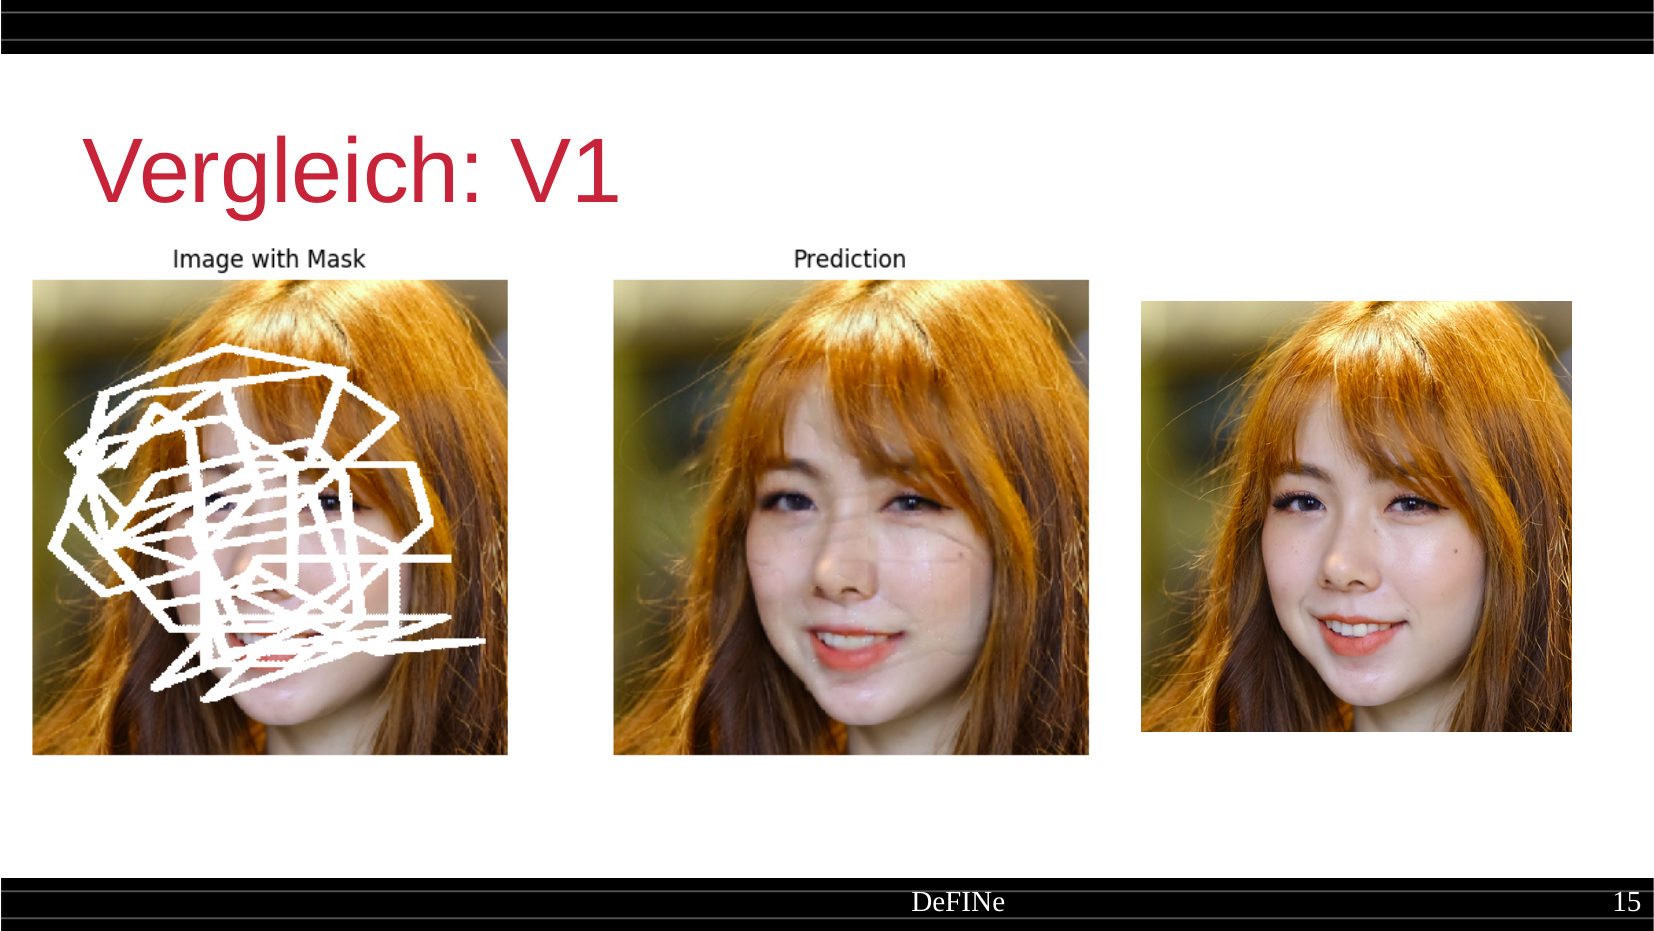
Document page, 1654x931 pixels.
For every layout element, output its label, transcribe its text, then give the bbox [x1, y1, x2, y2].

title Vergleich: V1 [82, 92, 1571, 249]
picture [1, 0, 1654, 54]
picture [1, 878, 1654, 931]
picture [23, 232, 1096, 758]
picture [1140, 300, 1572, 732]
